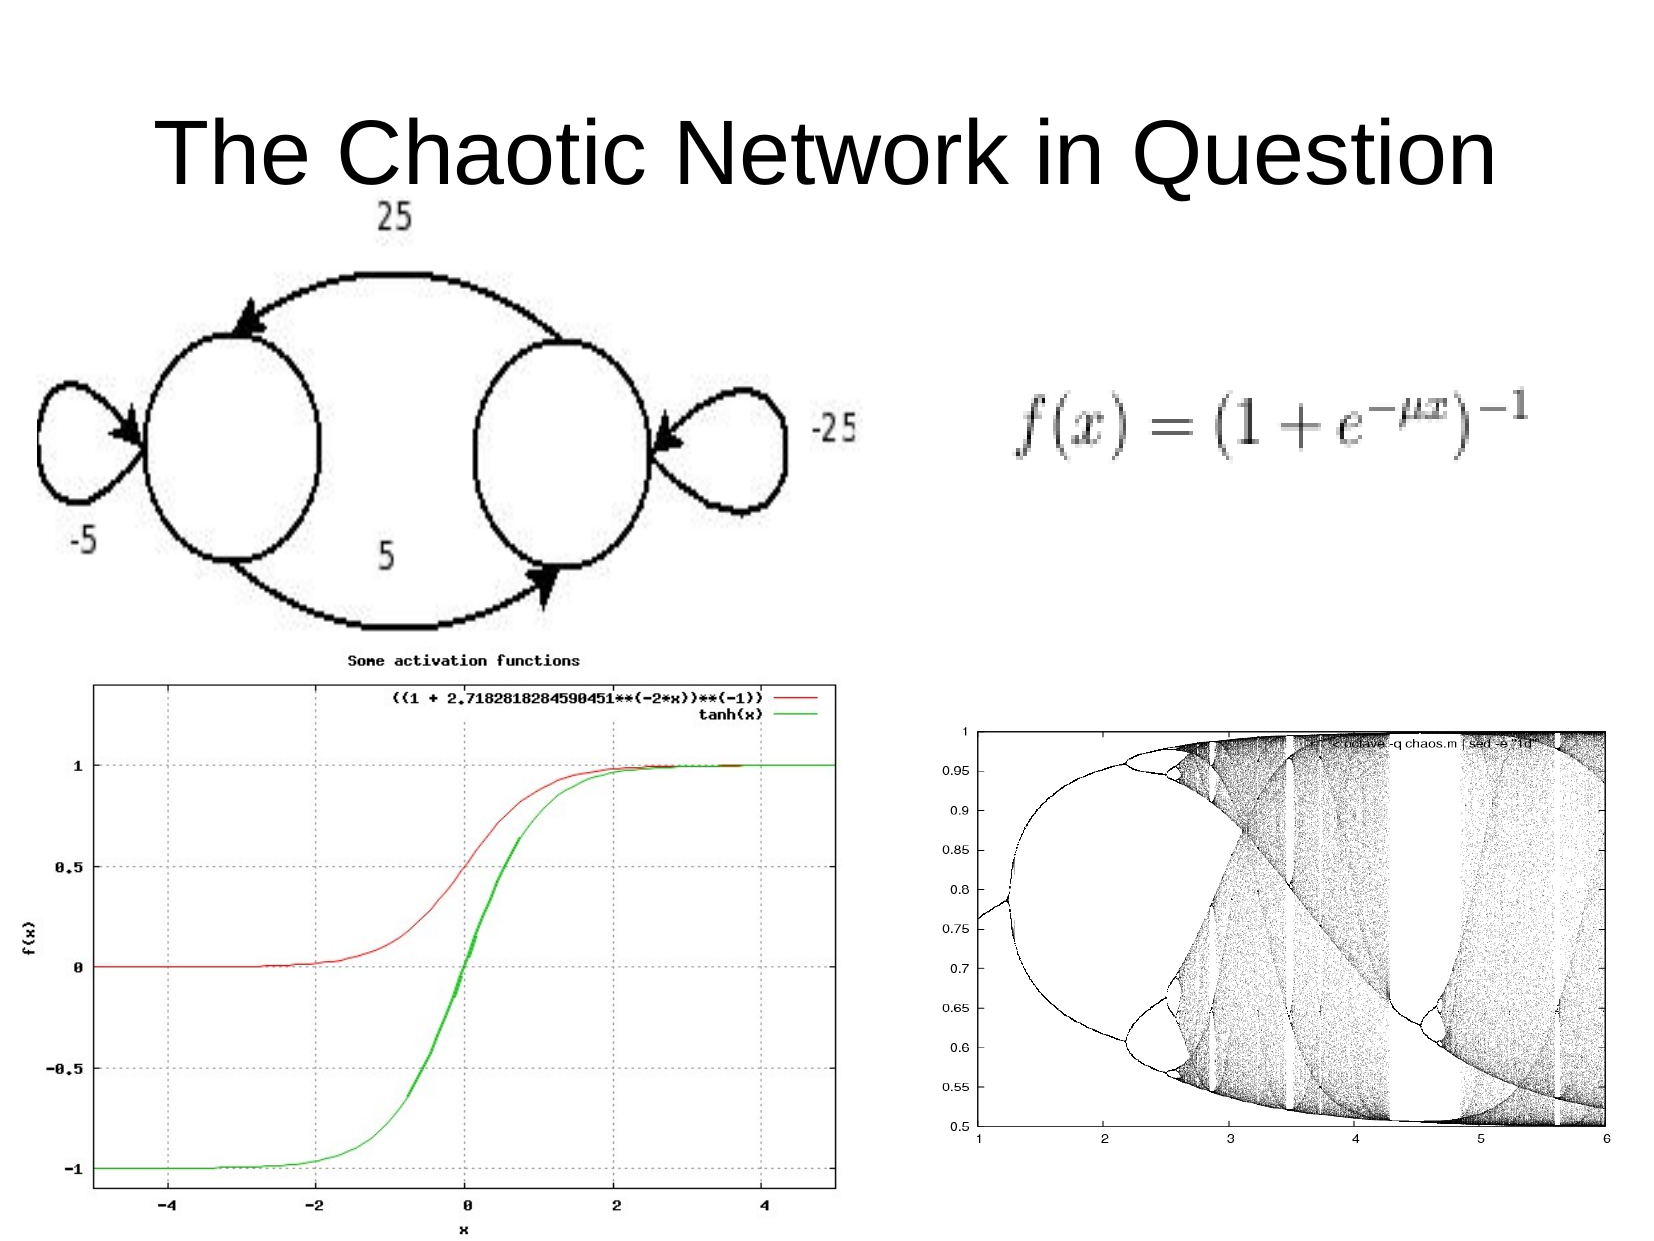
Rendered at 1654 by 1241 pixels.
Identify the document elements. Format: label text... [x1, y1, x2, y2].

title The Chaotic Network in Question [82, 49, 1571, 257]
picture [987, 362, 1576, 485]
picture [12, 196, 1650, 1238]
